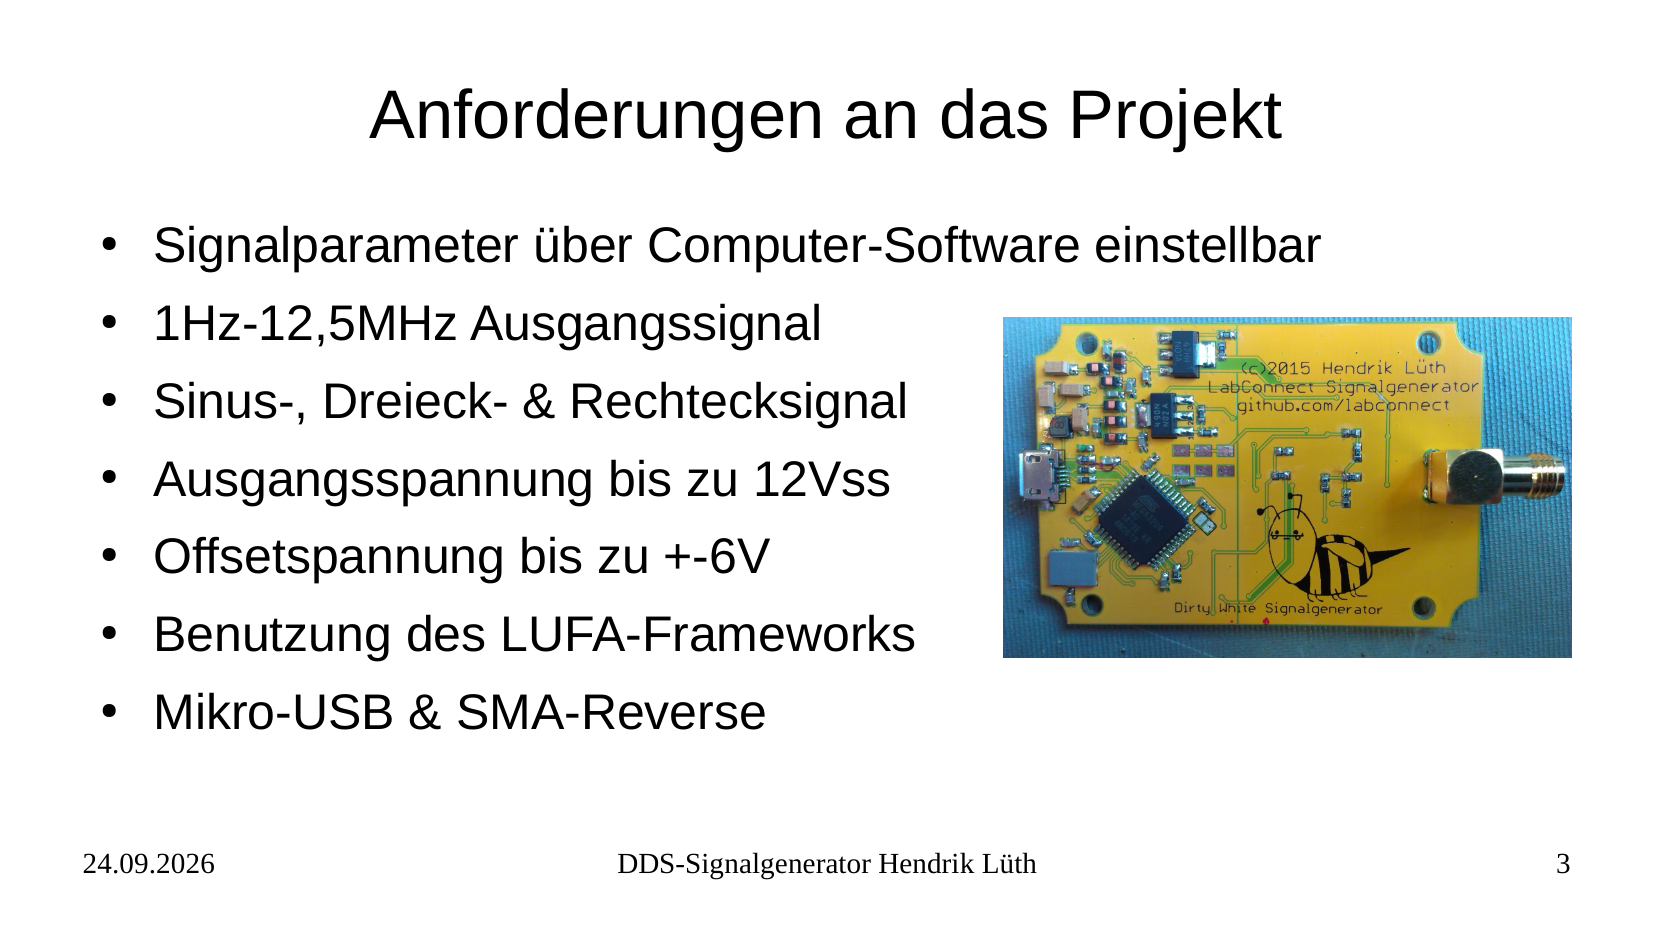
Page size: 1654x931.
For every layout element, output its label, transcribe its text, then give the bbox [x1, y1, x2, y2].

list Signalparameter über Computer-Software einstellbar 1Hz-12,5MHz Ausgangssignal Sinus-, Dreieck- & Rechtecksignal Ausgangsspannung bis zu 12Vss Offsetspannung bis zu +-6V Benutzung des LUFA-Frameworks Mikro-USB & SMA-Reverse [82, 217, 1418, 757]
title Anforderungen an das Projekt [82, 36, 1571, 193]
picture [1003, 317, 1572, 658]
